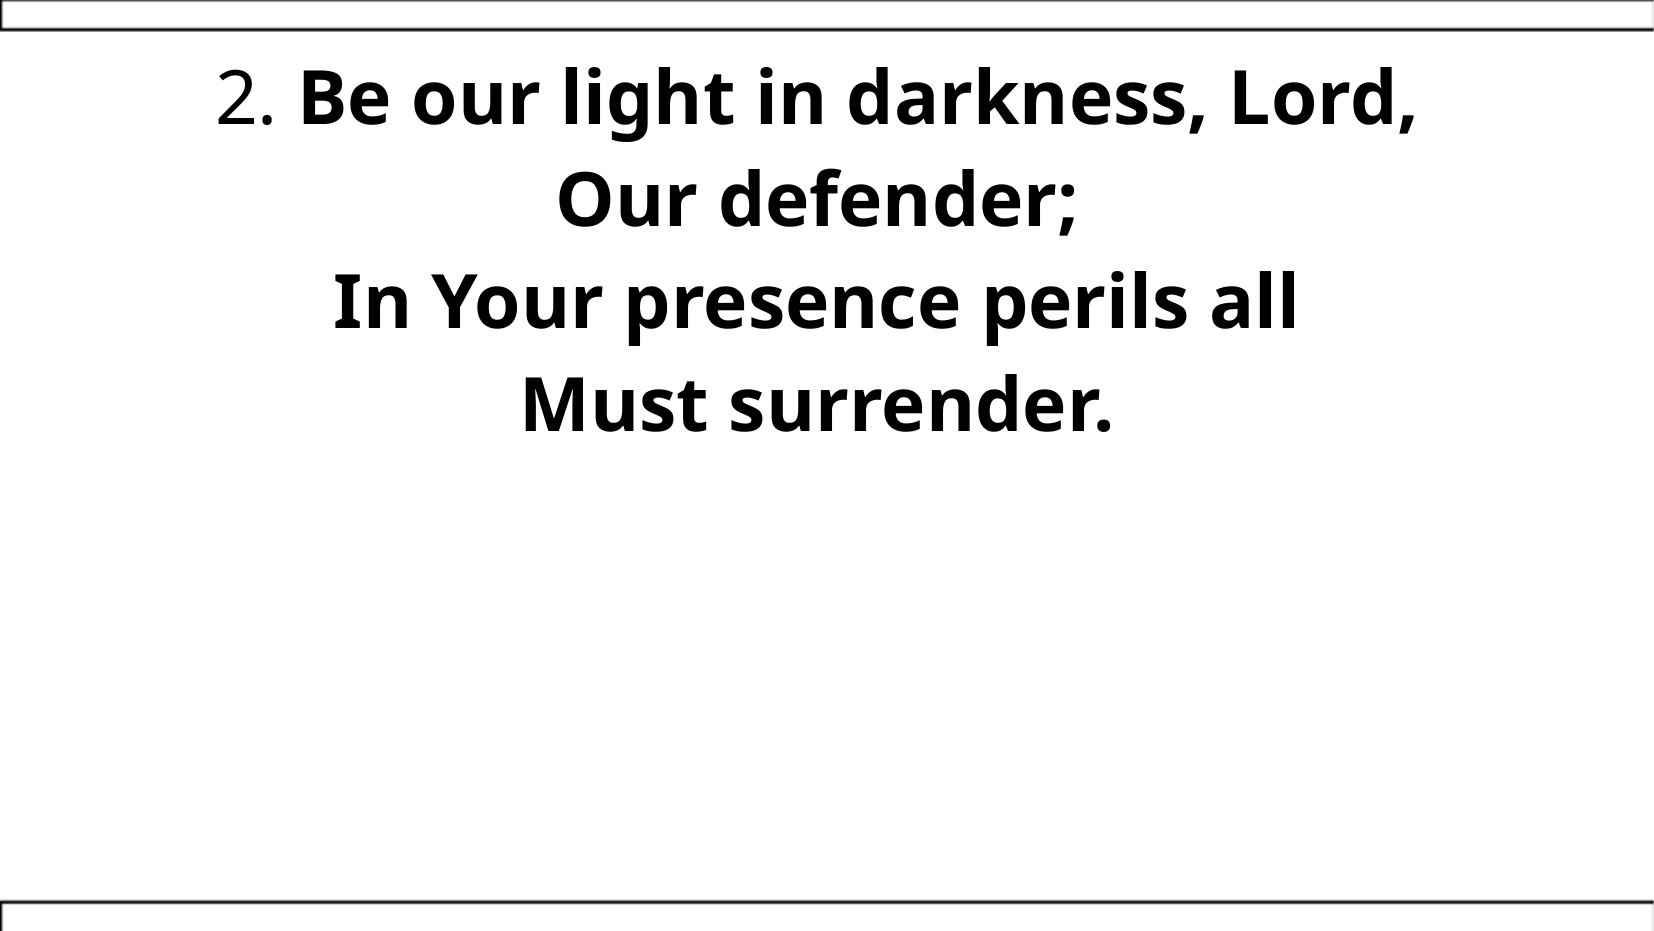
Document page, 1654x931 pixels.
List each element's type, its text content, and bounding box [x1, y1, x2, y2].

text_box 2. Be our light in darkness, Lord, Our defender; In Your presence perils all Must surrender. [90, 36, 1546, 451]
picture [0, 0, 1654, 931]
